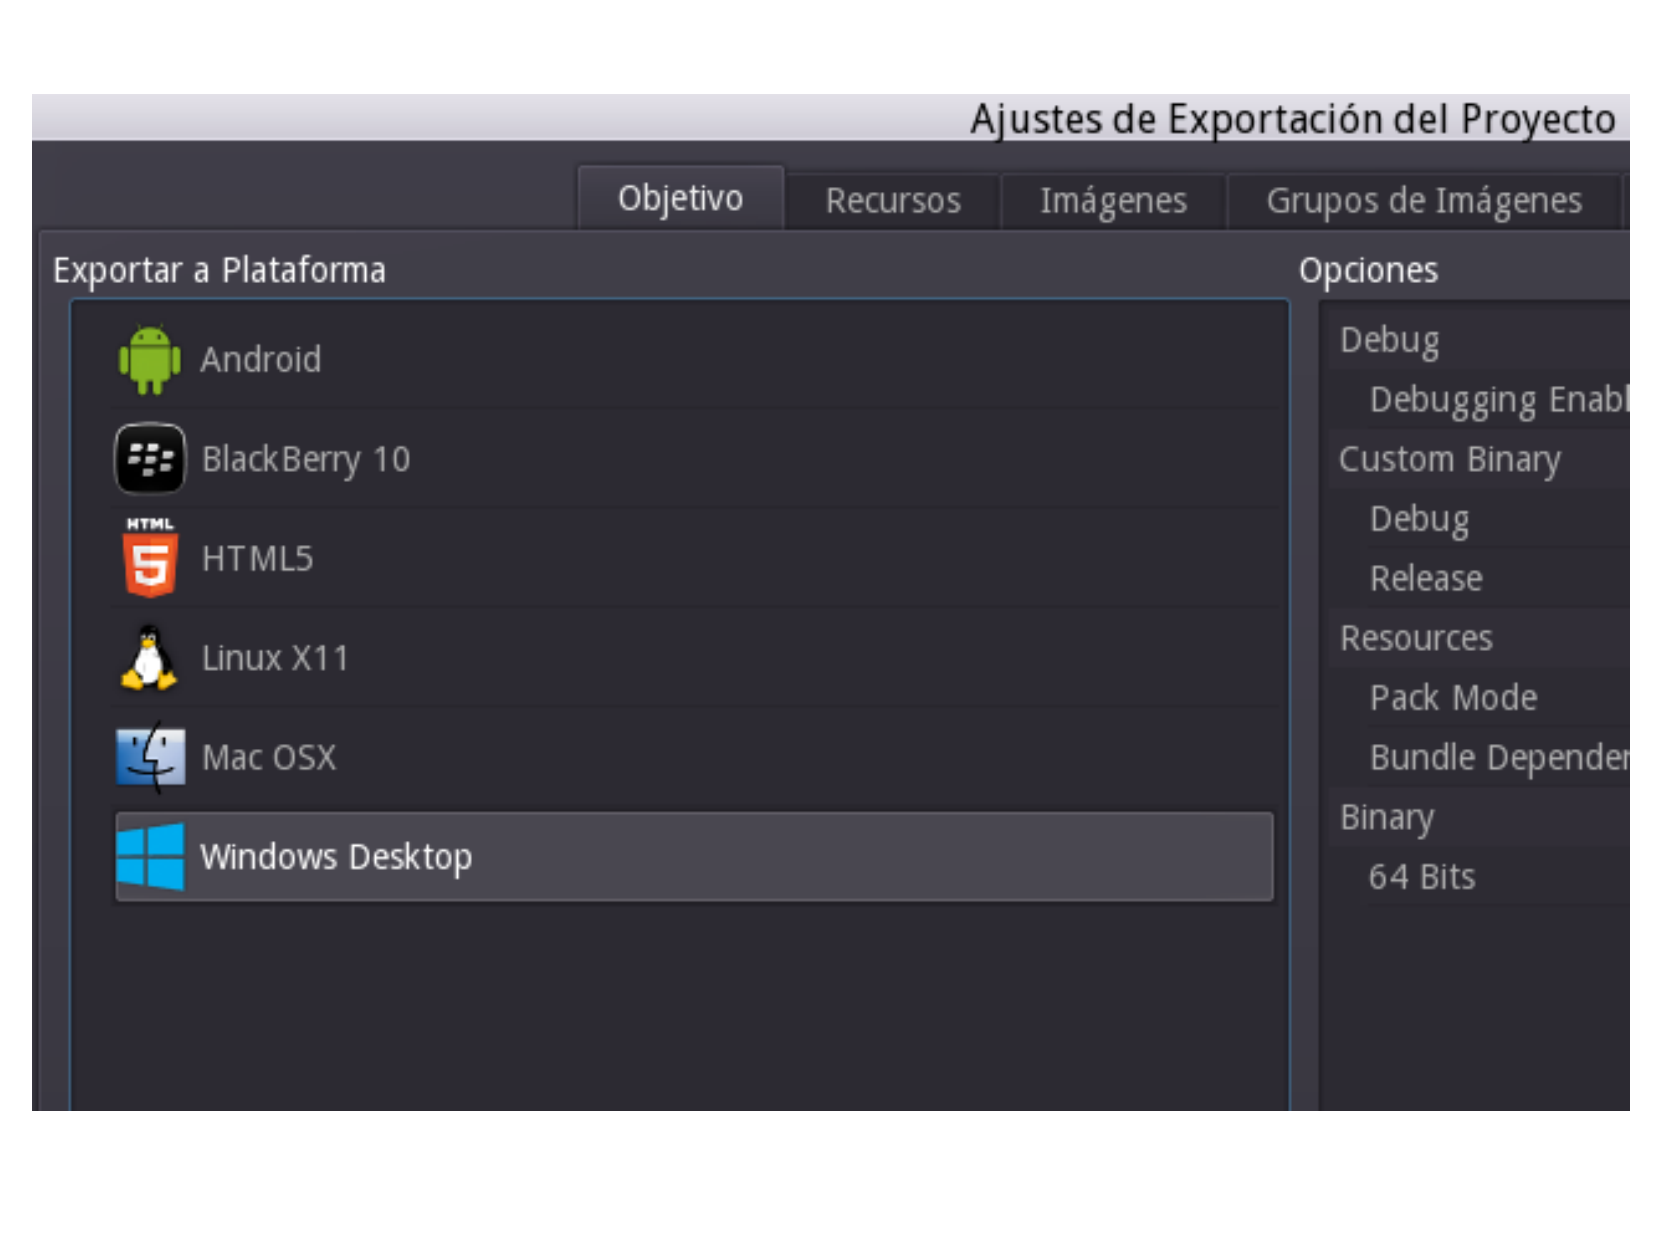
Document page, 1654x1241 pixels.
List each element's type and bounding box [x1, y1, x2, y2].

picture [32, 94, 1630, 1111]
